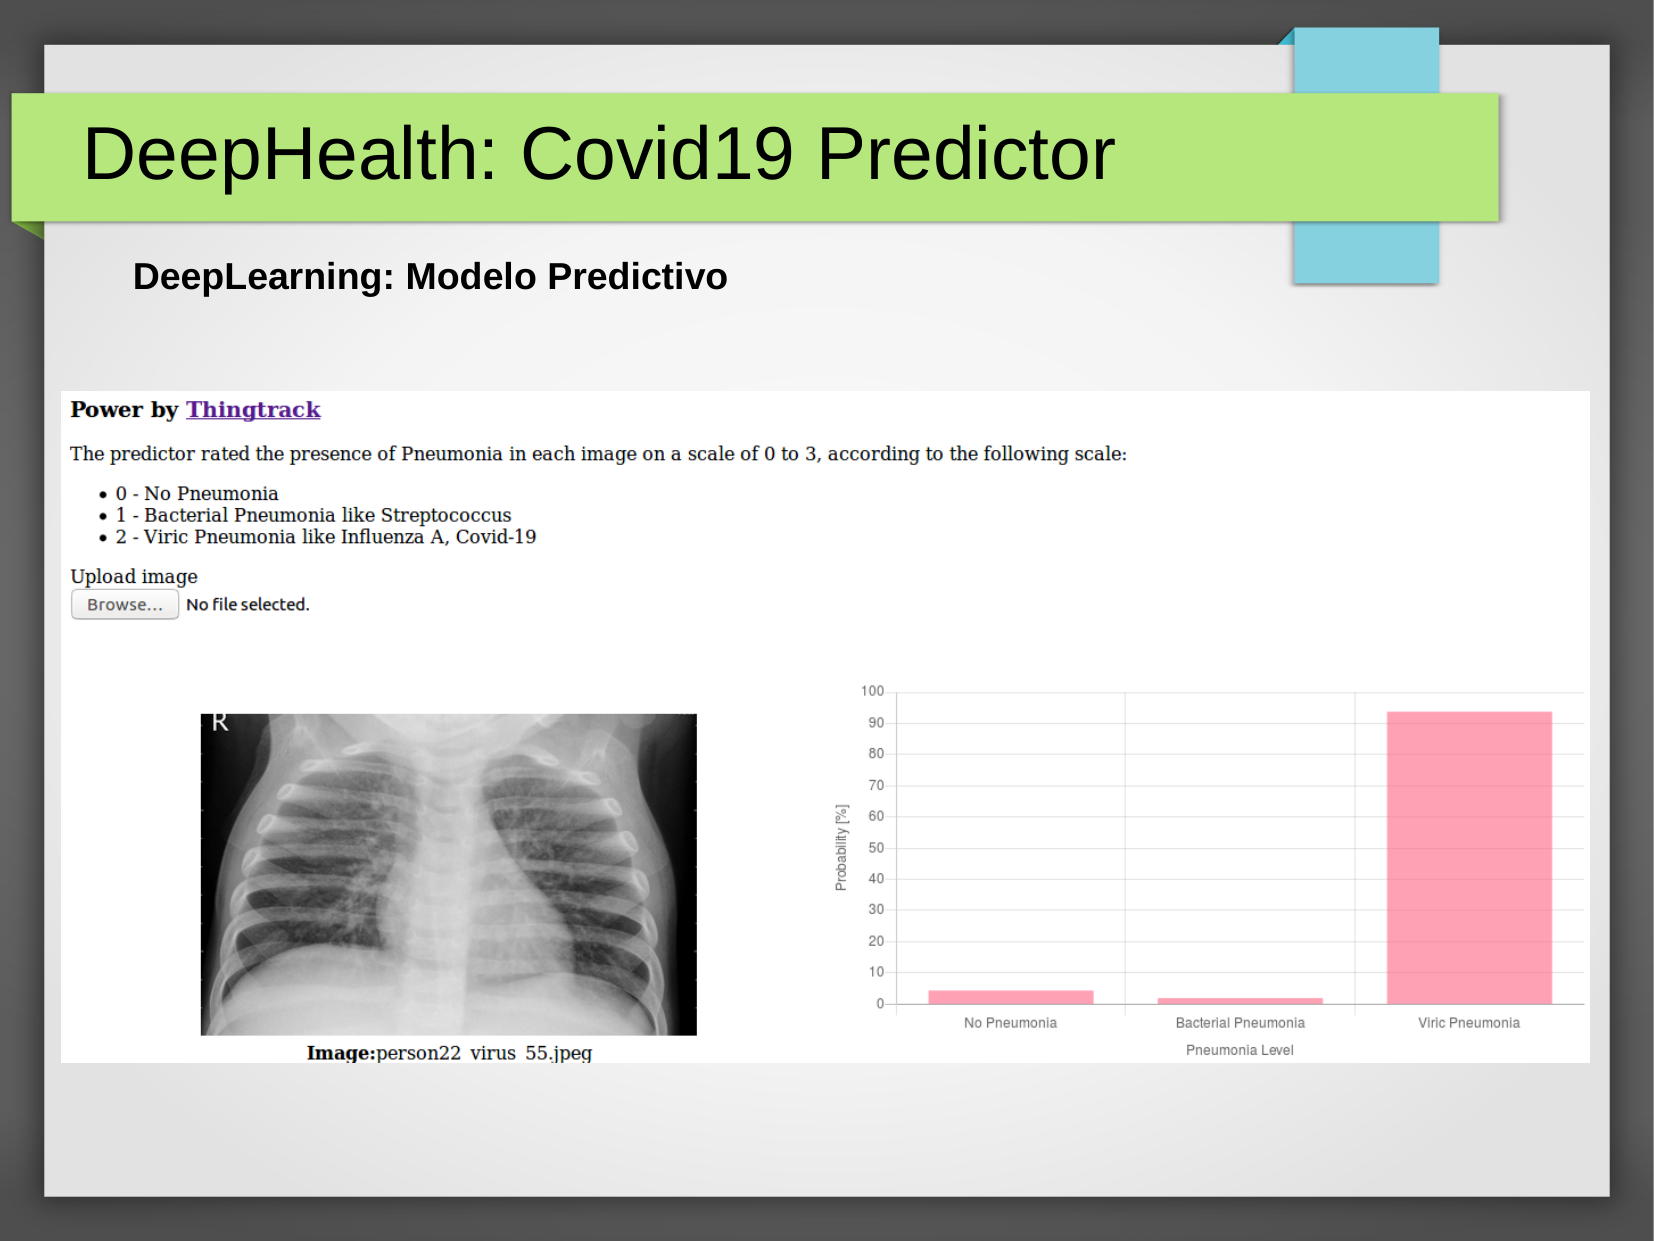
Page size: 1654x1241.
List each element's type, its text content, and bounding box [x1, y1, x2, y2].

title DeepHealth: Covid19 Predictor [82, 94, 1264, 213]
text_box DeepLearning: Modelo Predictivo [118, 248, 1571, 305]
picture [0, 0, 1654, 1241]
